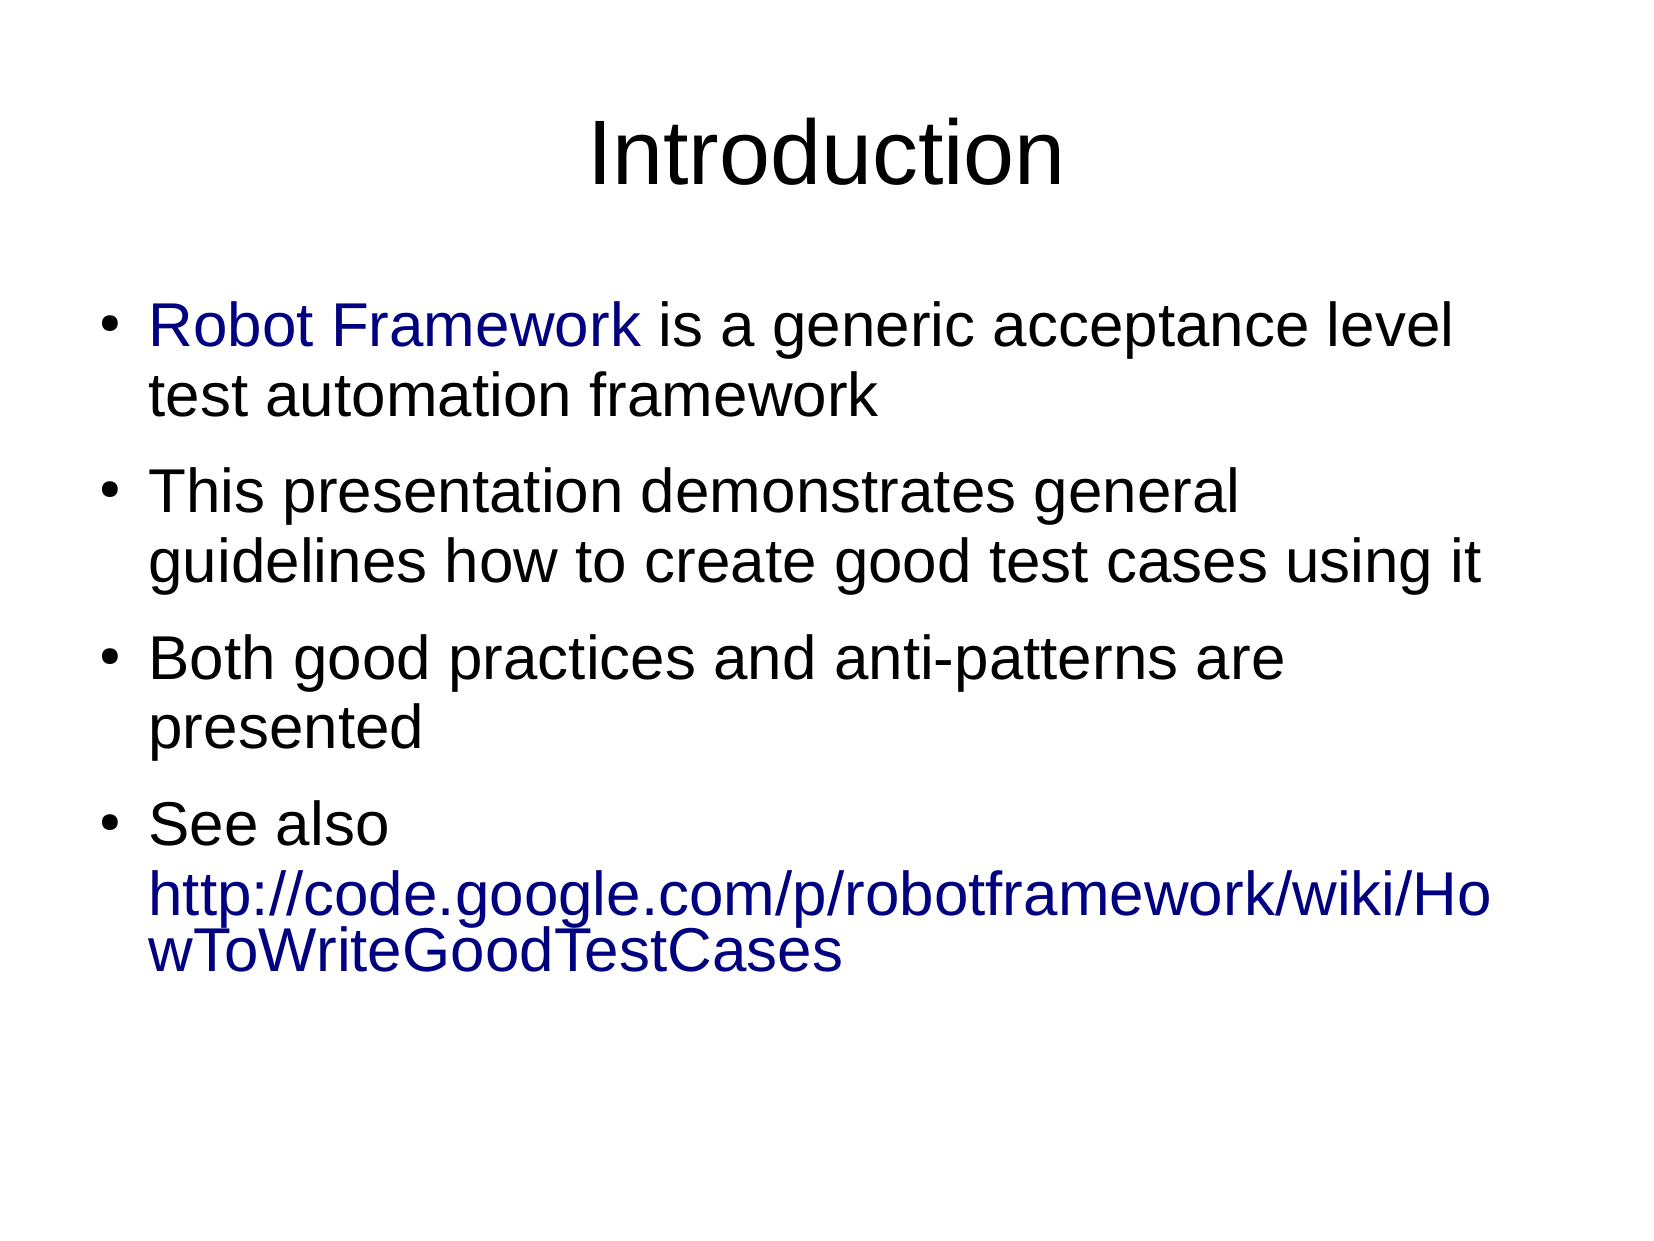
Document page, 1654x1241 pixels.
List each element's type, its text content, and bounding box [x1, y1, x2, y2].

list Robot Framework is a generic acceptance level test automation framework This presentation demonstrates general guidelines how to create good test cases using it Both good practices and anti-patterns are presented See also http://code.google.com/p/robotframework/wiki/HowToWriteGoodTestCases [82, 290, 1538, 1010]
title Introduction [82, 49, 1571, 257]
